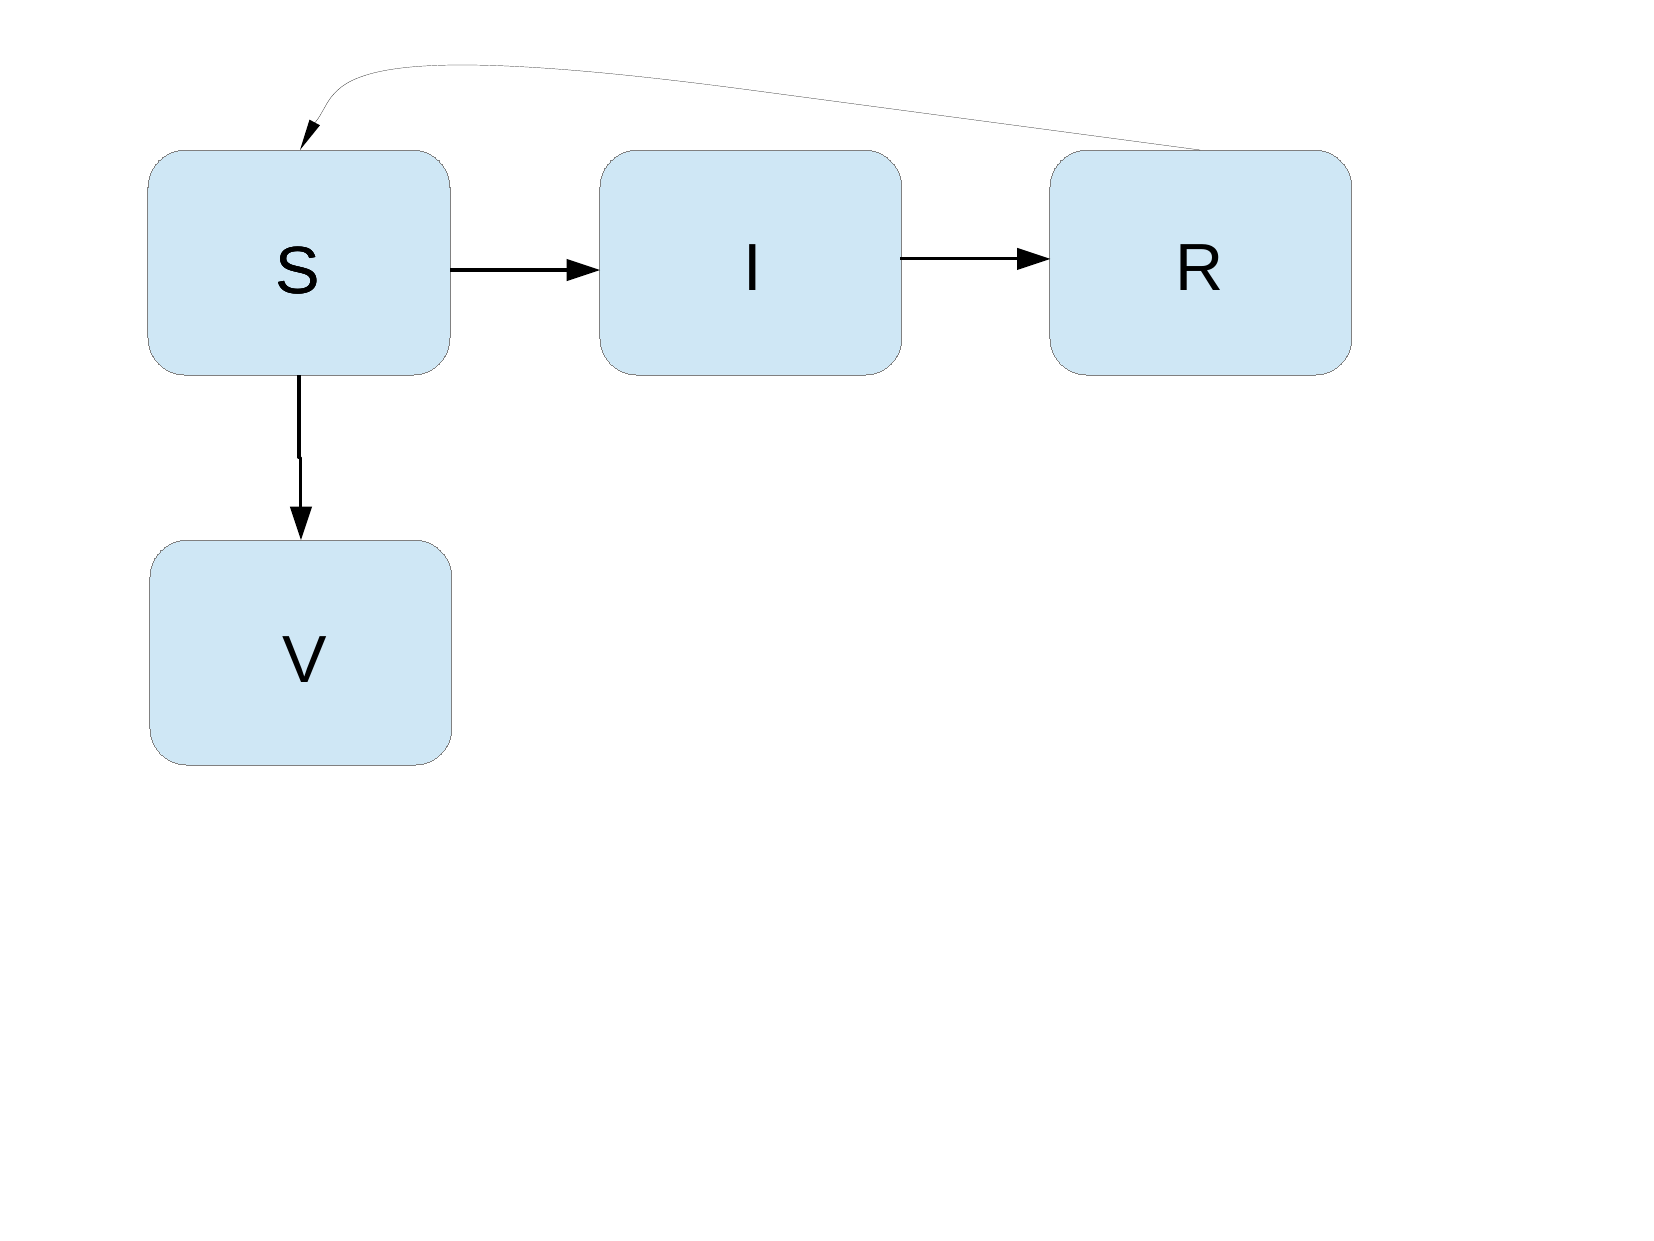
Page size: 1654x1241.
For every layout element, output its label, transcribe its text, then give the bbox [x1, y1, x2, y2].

text_box [147, 150, 451, 376]
text_box R [1160, 222, 1239, 312]
text_box [1049, 150, 1352, 376]
text_box [599, 150, 902, 376]
text_box V [267, 615, 342, 705]
text_box I [729, 222, 778, 313]
text_box [149, 540, 452, 766]
text_box S [260, 225, 336, 316]
